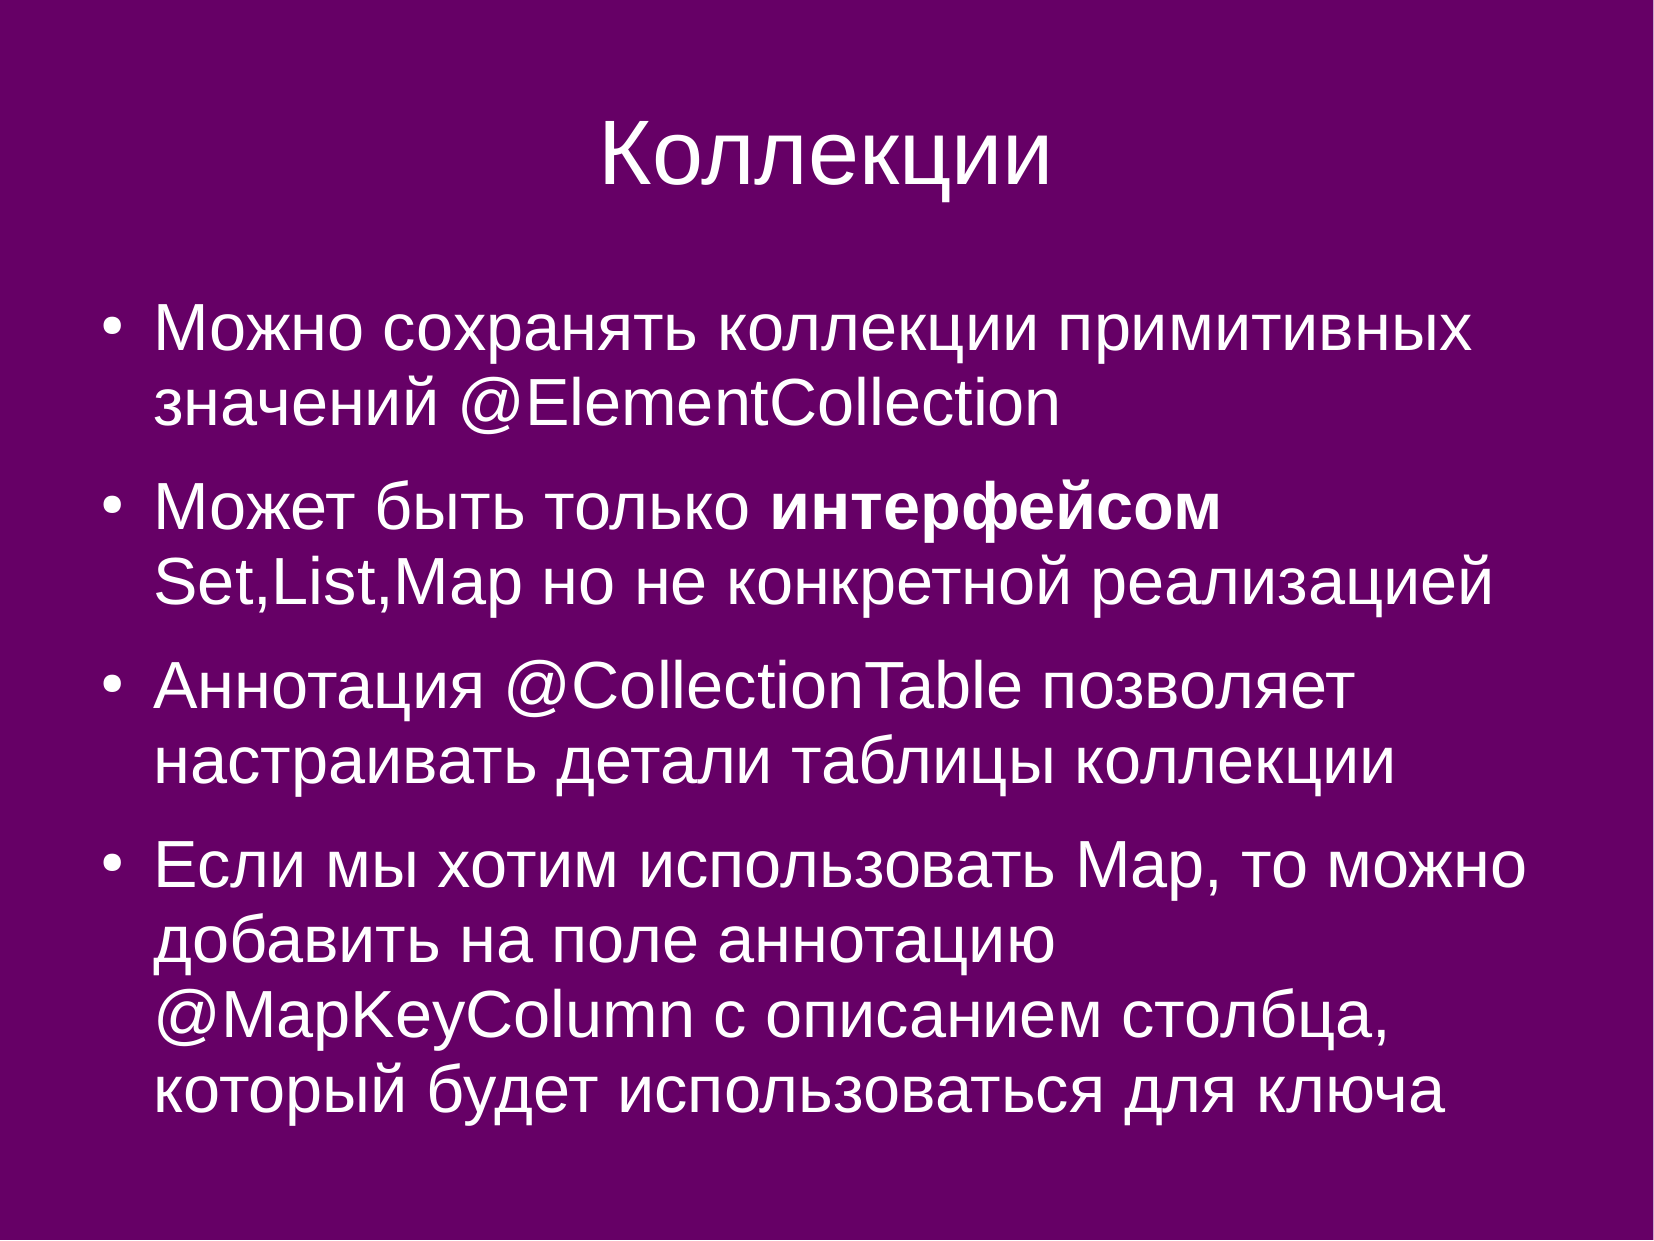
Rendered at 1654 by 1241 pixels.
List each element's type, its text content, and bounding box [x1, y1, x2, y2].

list Можно сохранять коллекции примитивных значений @ElementCollection Может быть только интерфейсом Set,List,Map но не конкретной реализацией Аннотация @CollectionTable позволяет настраивать детали таблицы коллекции Если мы хотим использовать Map, то можно добавить на поле аннотацию @MapKeyColumn с описанием столбца, который будет использоваться для ключа [82, 290, 1571, 1127]
title Коллекции [82, 49, 1571, 257]
